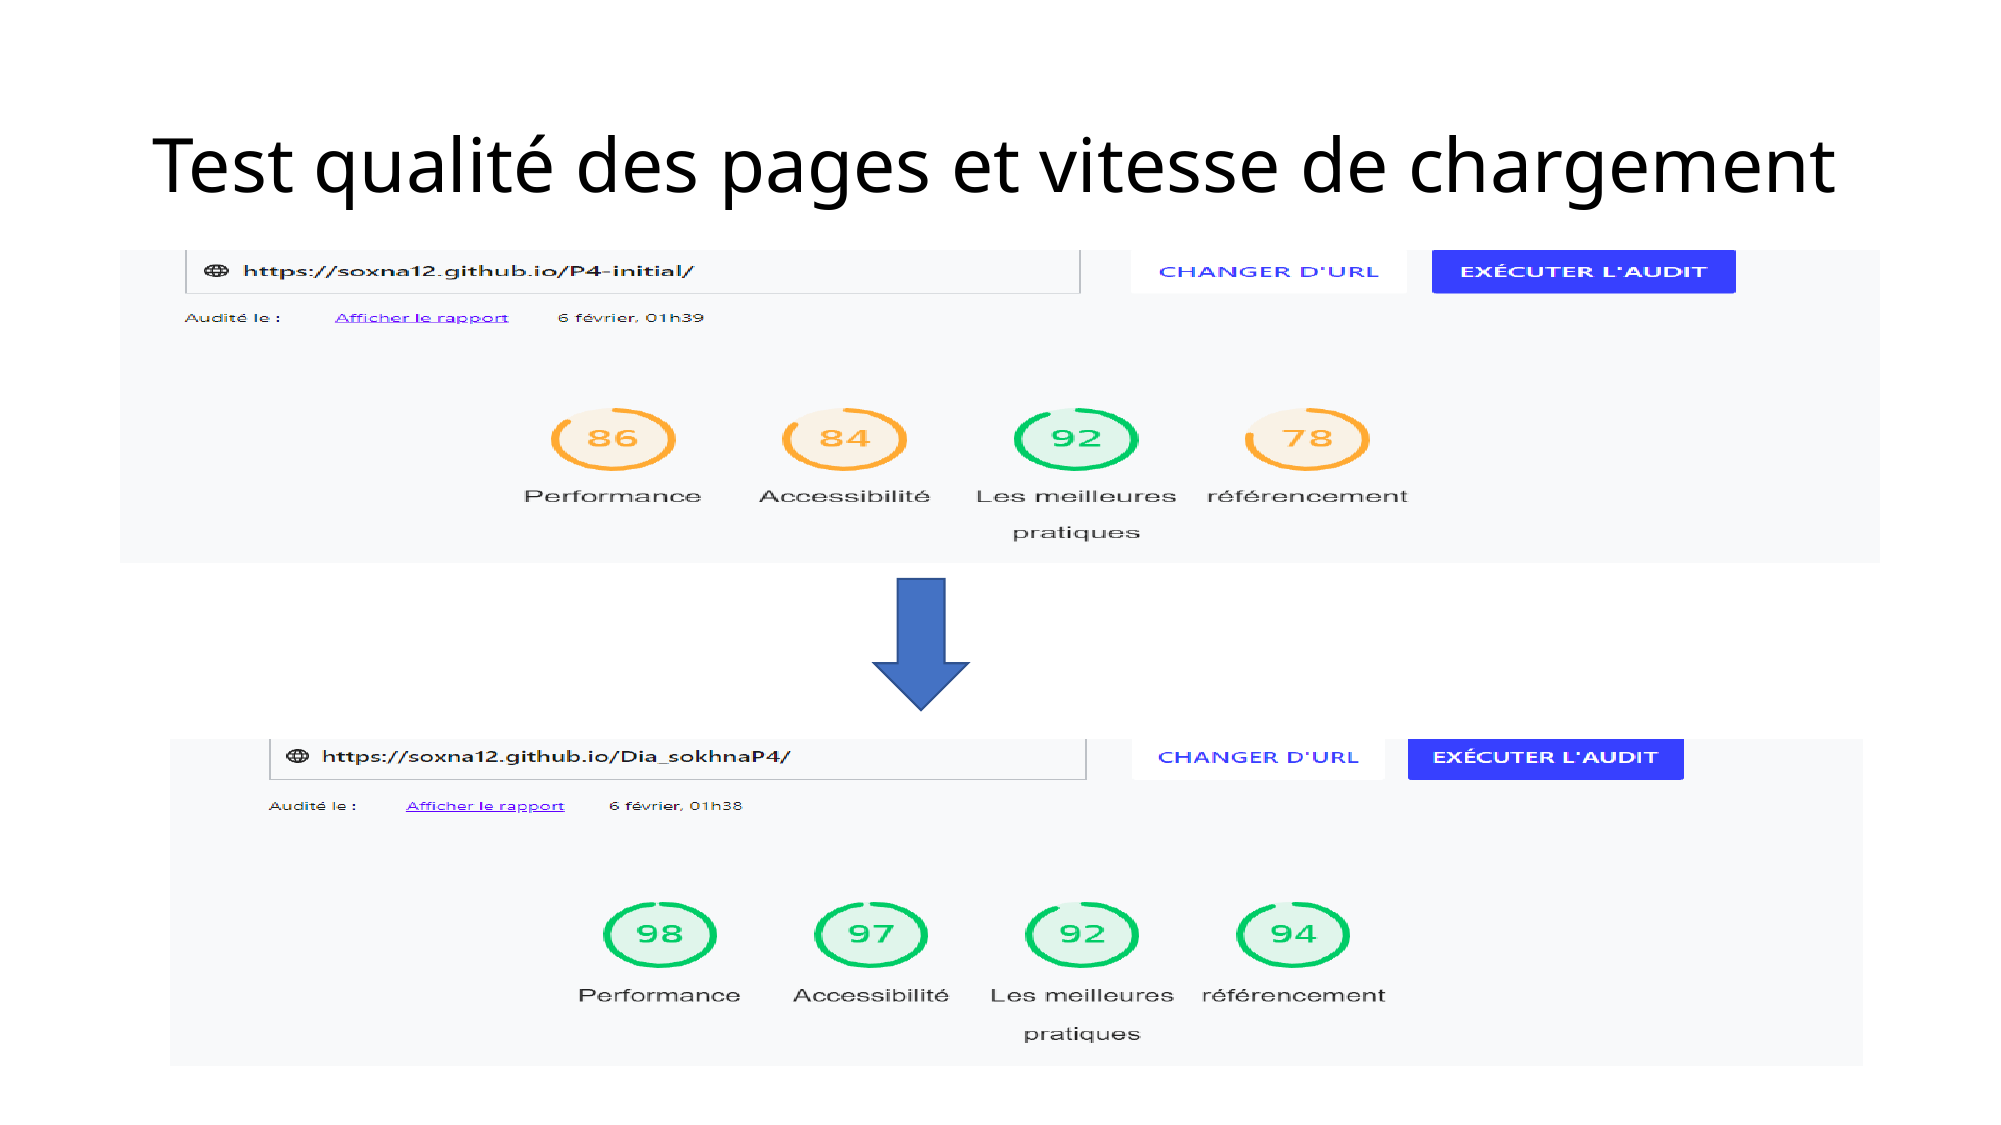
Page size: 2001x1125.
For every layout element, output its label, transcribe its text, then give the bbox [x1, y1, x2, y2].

picture [120, 250, 1880, 563]
text_box [874, 578, 969, 711]
title Test qualité des pages et vitesse de chargement [137, 59, 1863, 250]
picture [170, 739, 1863, 1066]
